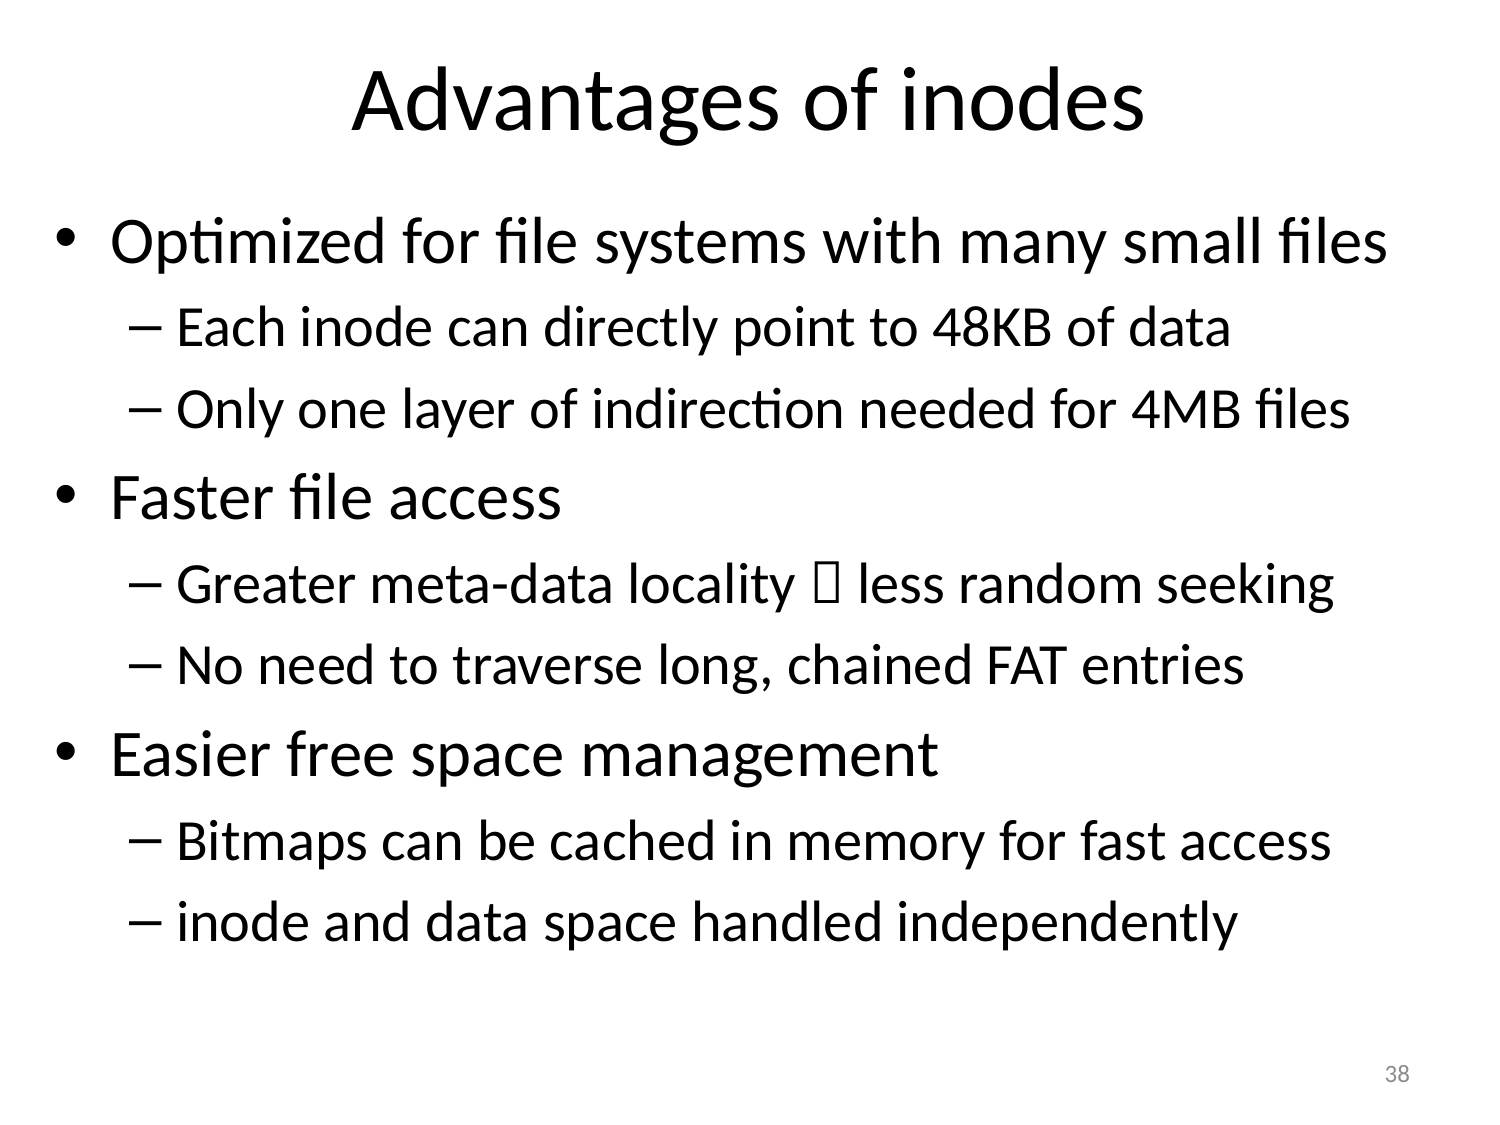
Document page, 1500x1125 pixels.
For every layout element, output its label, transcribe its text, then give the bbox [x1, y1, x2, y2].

slide_number <number> [1074, 1042, 1425, 1103]
title Advantages of inodes [75, 0, 1425, 188]
list Optimized for file systems with many small files Each inode can directly point to 48KB of data Only one layer of indirection needed for 4MB files Faster file access Greater meta-data locality  less random seeking No need to traverse long, chained FAT entries Easier free space management Bitmaps can be cached in memory for fast access inode and data space handled independently [39, 189, 1463, 1038]
